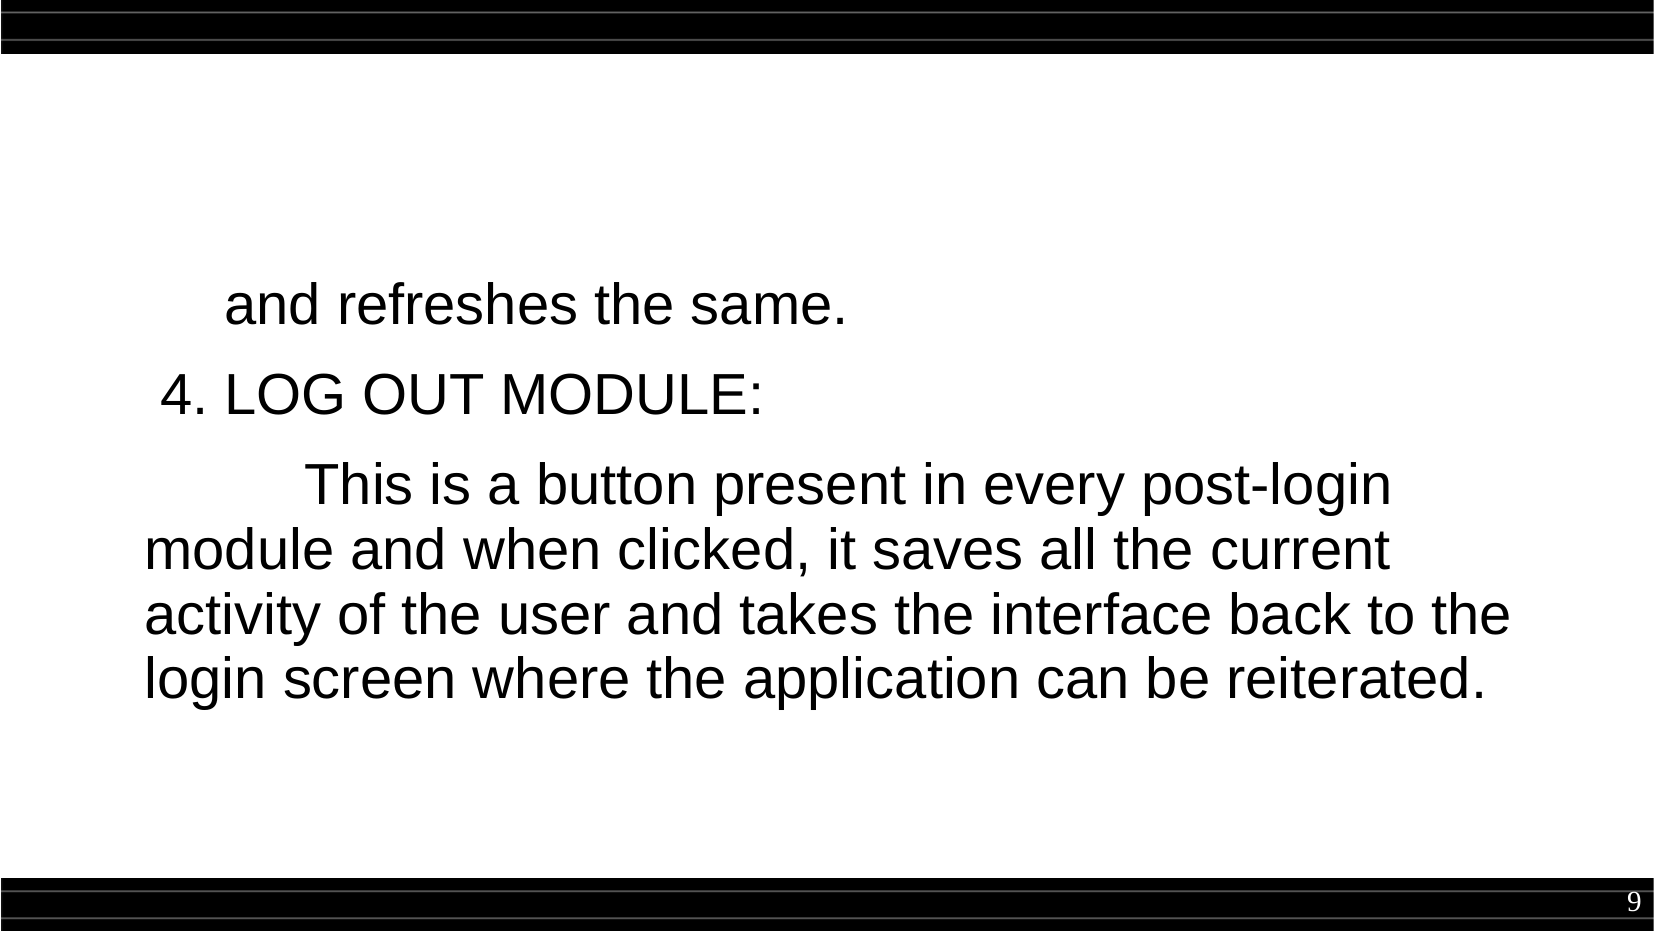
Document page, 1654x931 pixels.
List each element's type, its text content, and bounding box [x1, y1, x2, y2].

list and refreshes the same. 4. LOG OUT MODULE: This is a button present in every post-login module and when clicked, it saves all the current activity of the user and takes the interface back to the login screen where the application can be reiterated. [82, 271, 1571, 758]
picture [1, 0, 1654, 54]
picture [1, 878, 1654, 931]
